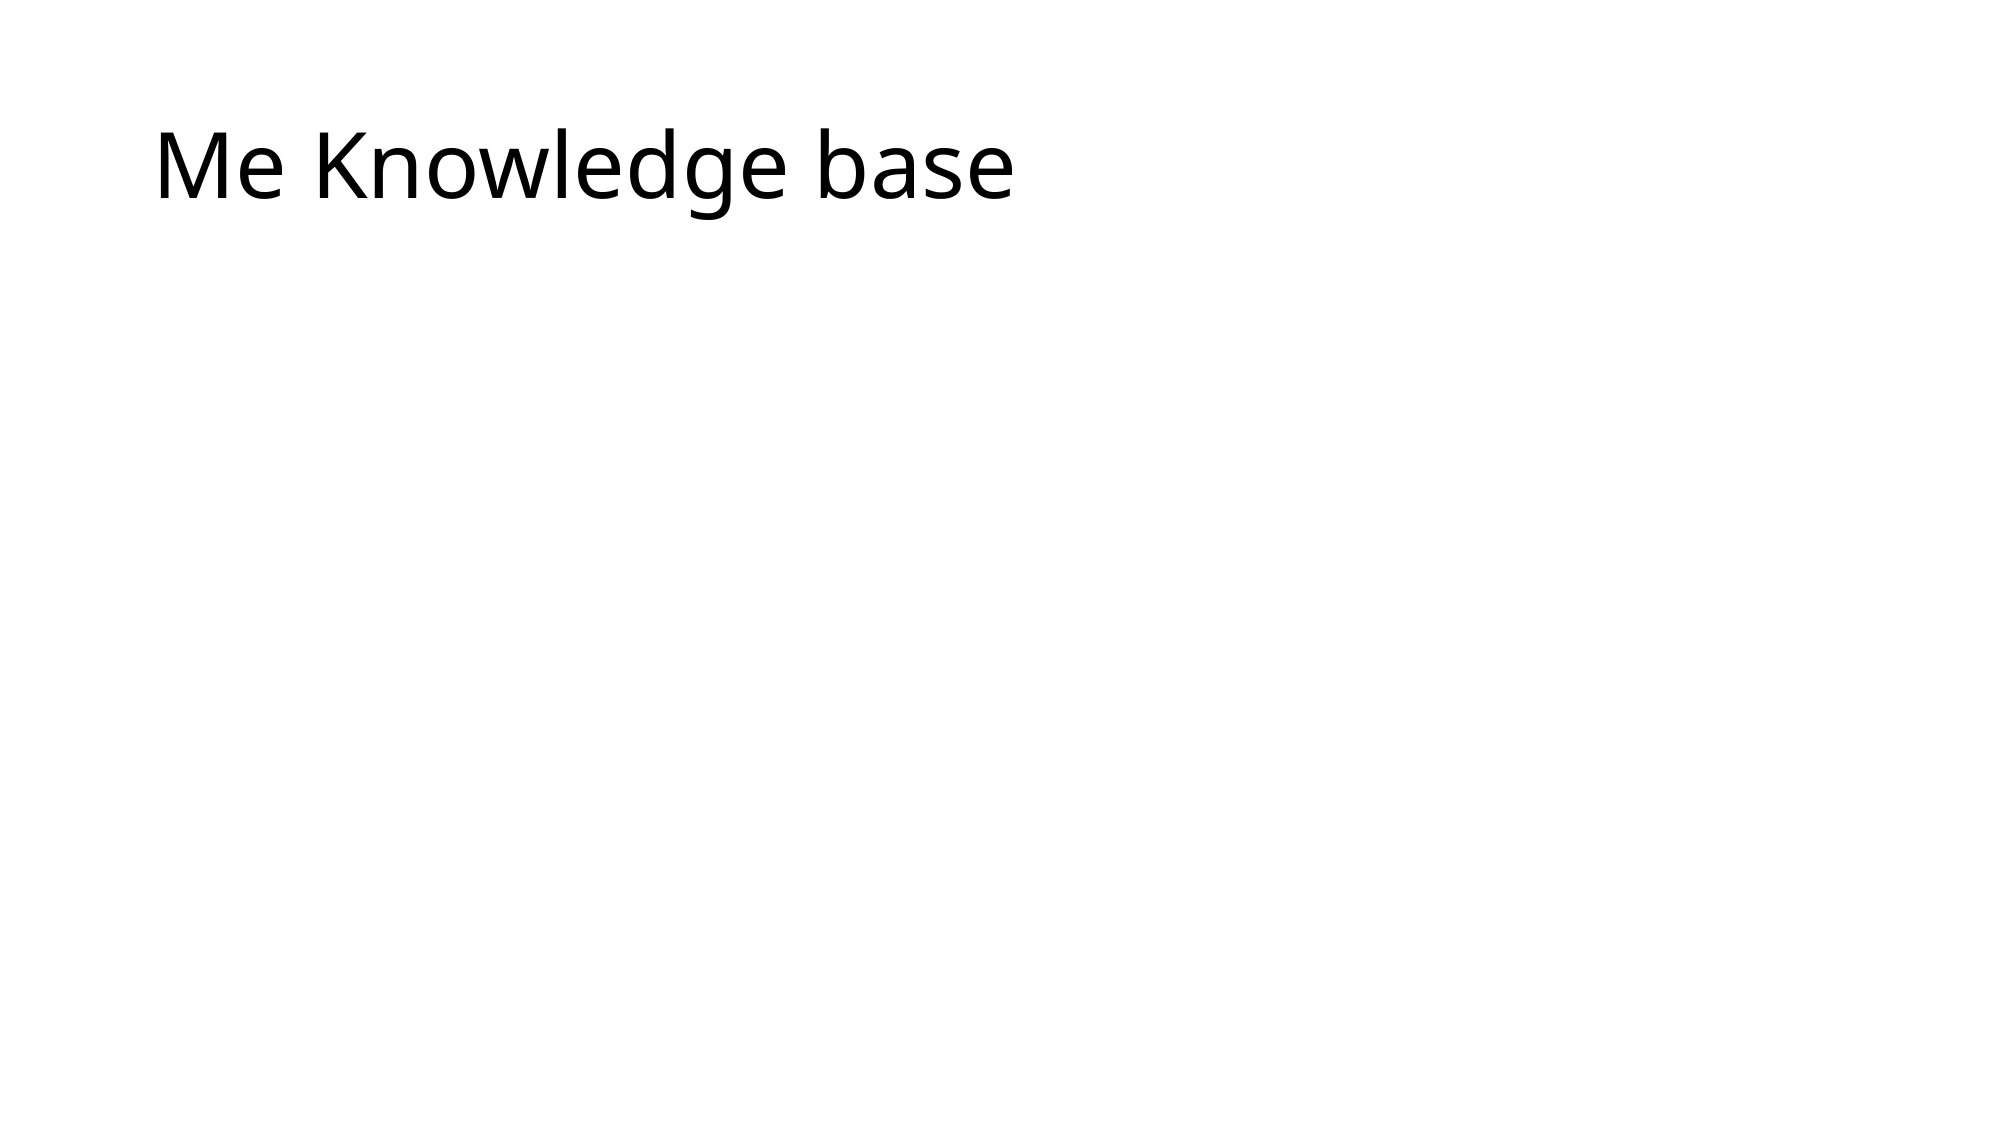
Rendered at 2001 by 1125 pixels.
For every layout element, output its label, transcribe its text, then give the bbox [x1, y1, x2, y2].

title Me Knowledge base [137, 59, 1863, 278]
